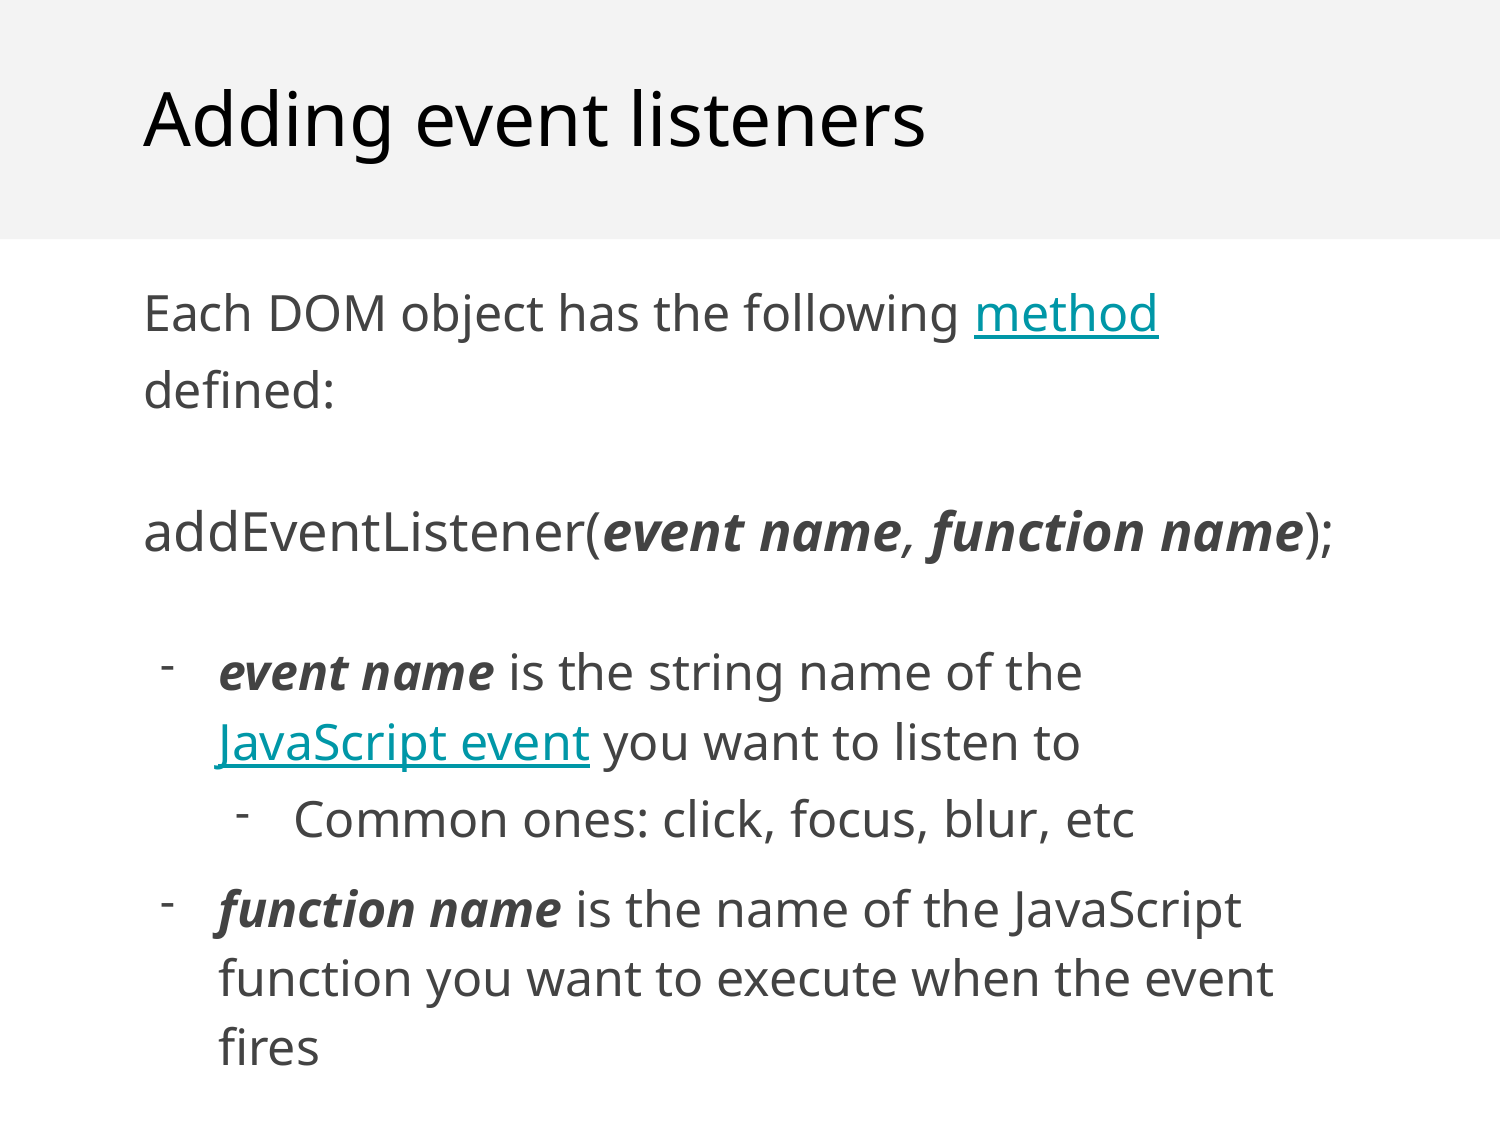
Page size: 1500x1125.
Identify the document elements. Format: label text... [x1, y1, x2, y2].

list Each DOM object has the following method defined: addEventListener(event name, function name); event name is the string name of the JavaScript event you want to listen to Common ones: click, focus, blur, etc function name is the name of the JavaScript function you want to execute when the event fires [128, 255, 1372, 1017]
title Adding event listeners [128, 56, 1372, 183]
